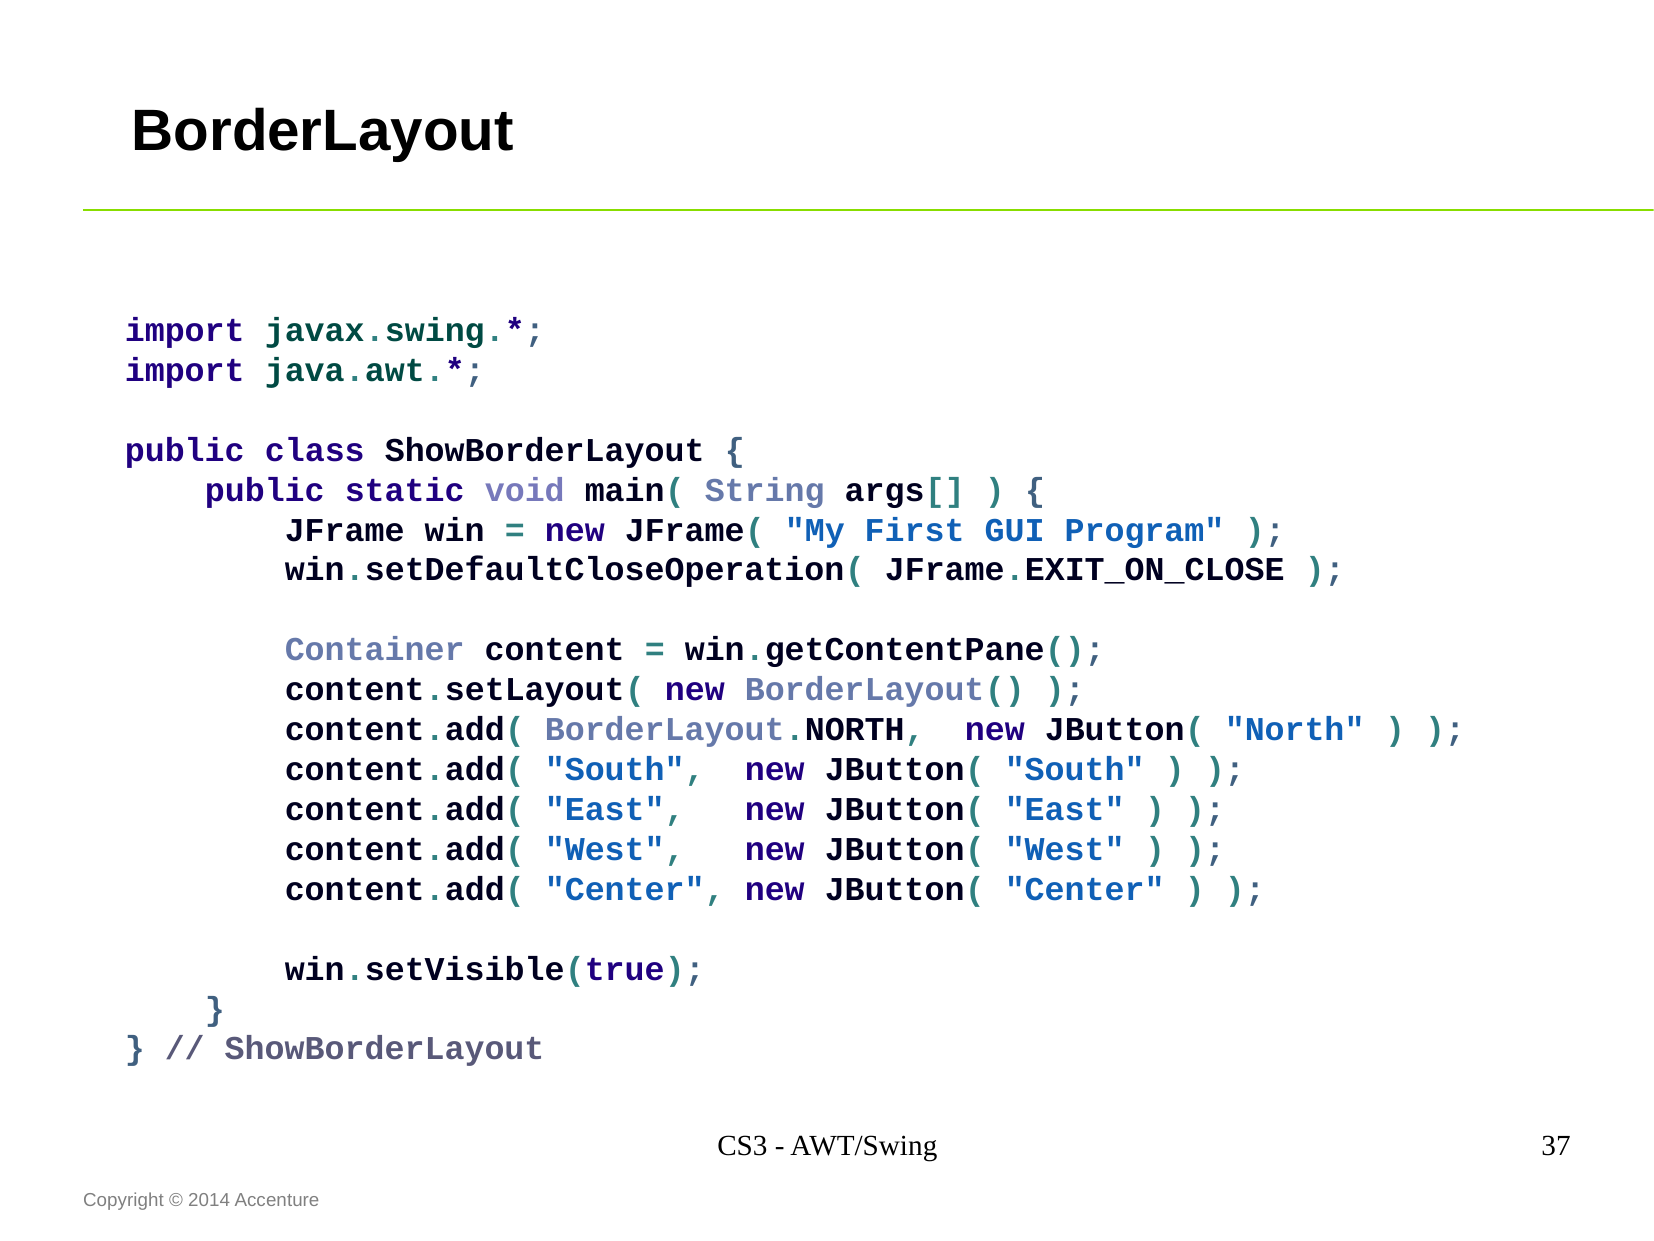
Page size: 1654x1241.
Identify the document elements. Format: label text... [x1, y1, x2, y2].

text_box import javax.swing.*; import java.awt.*; public class ShowBorderLayout { public static void main( String args[] ) { JFrame win = new JFrame( "My First GUI Program" ); win.setDefaultCloseOperation( JFrame.EXIT_ON_CLOSE ); Container content = win.getContentPane(); content.setLayout( new BorderLayout() ); content.add( BorderLayout.NORTH, new JButton( "North" ) ); content.add( "South", new JButton( "South" ) ); content.add( "East", new JButton( "East" ) ); content.add( "West", new JButton( "West" ) ); content.add( "Center", new JButton( "Center" ) ); win.setVisible(true); } } // ShowBorderLayout [110, 300, 1480, 1075]
title BorderLayout [81, 56, 1654, 199]
